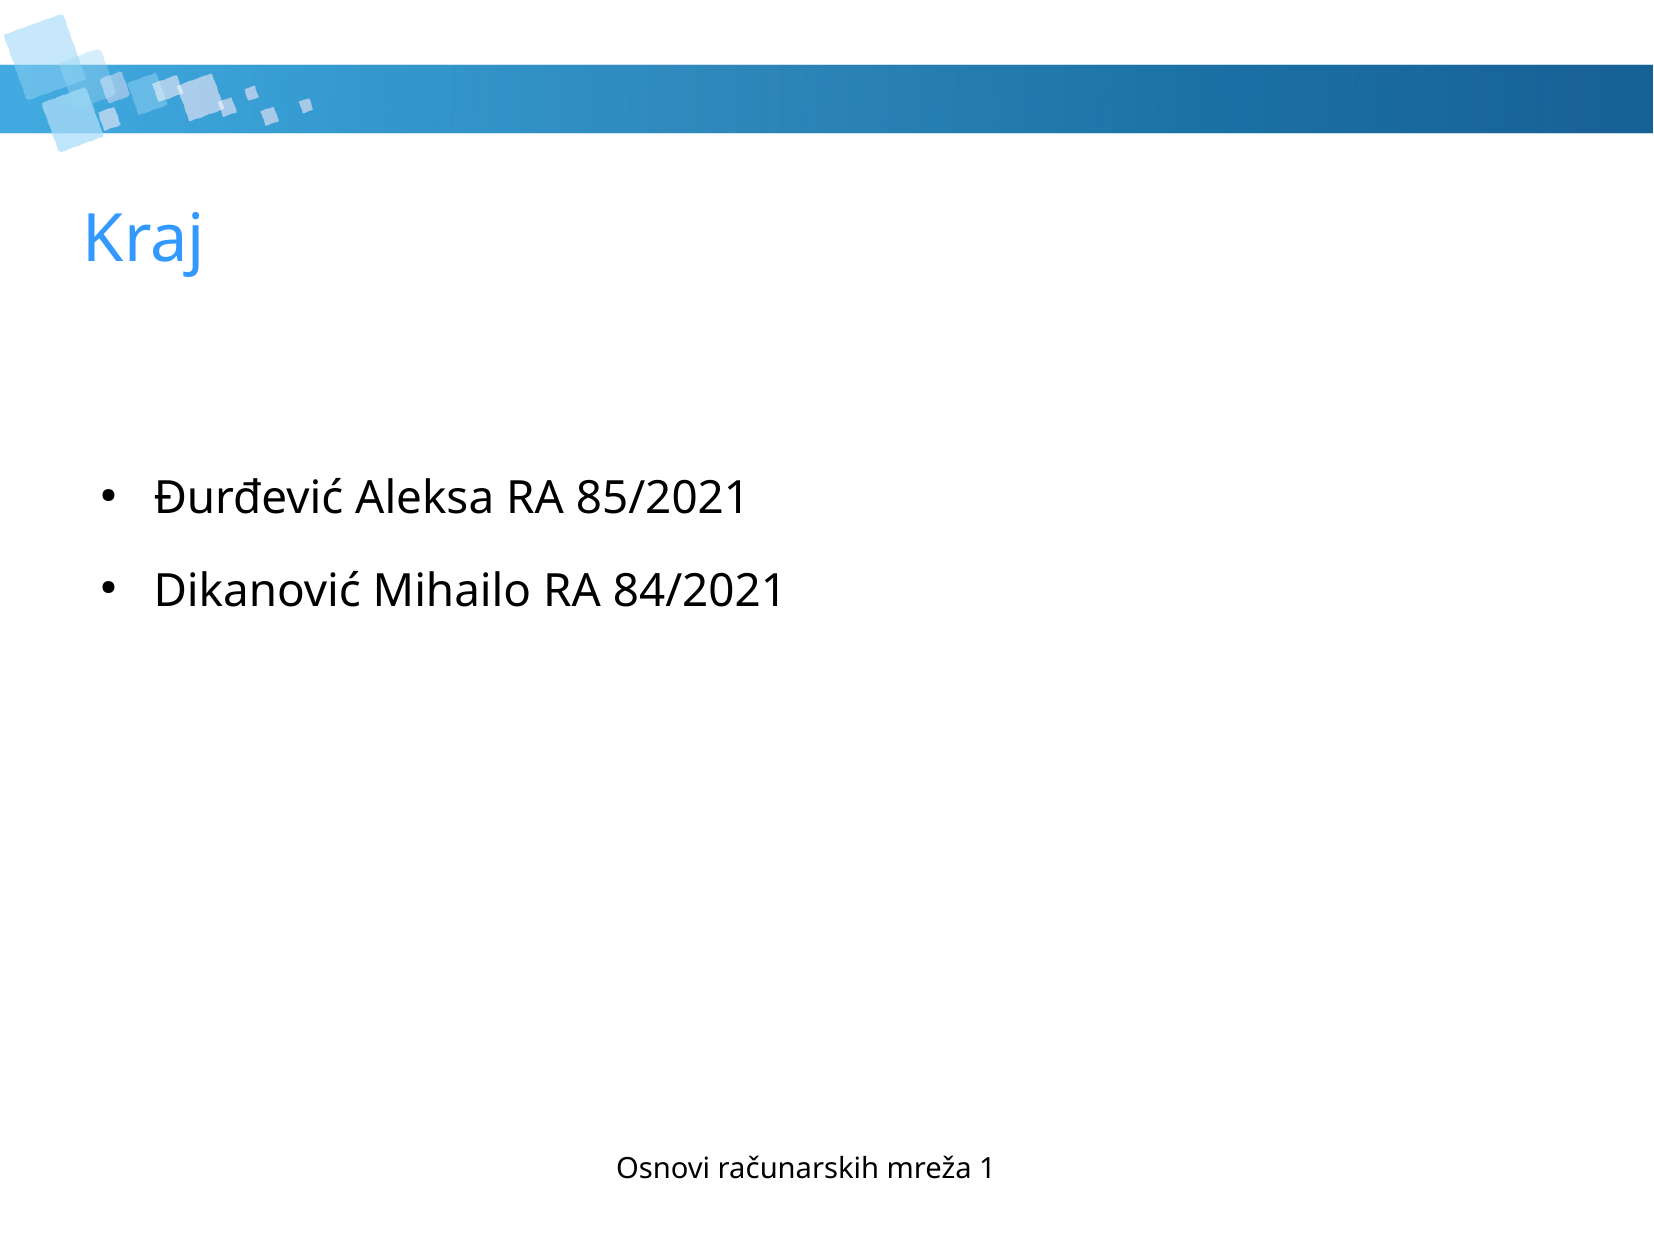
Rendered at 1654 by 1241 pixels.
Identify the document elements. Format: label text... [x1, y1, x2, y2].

title Kraj [82, 132, 1571, 340]
list Đurđević Aleksa RA 85/2021 Dikanović Mihailo RA 84/2021 [82, 372, 1571, 1093]
picture [0, 0, 1653, 1238]
